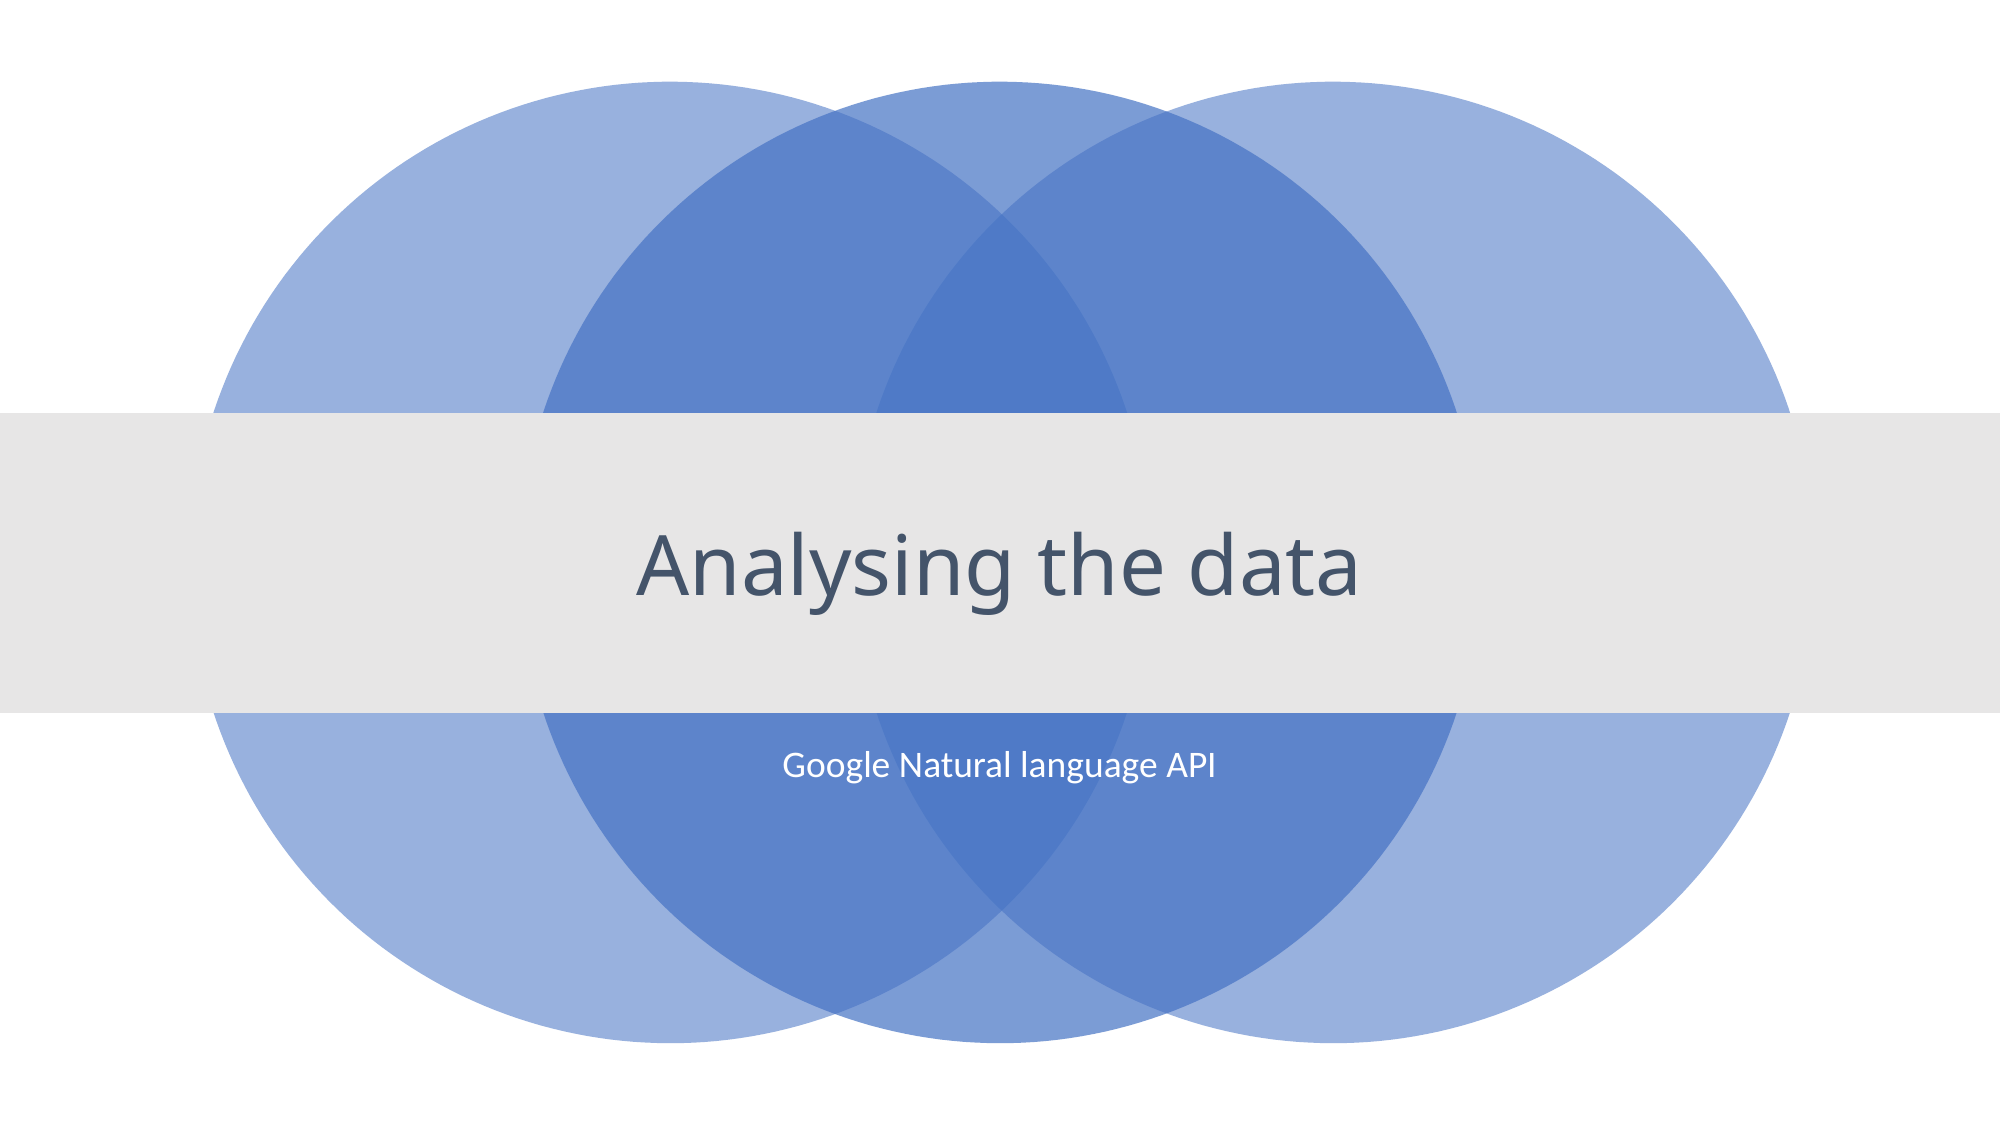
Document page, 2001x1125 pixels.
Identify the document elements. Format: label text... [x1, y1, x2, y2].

text_box [295, 863, 1709, 1044]
list Google Natural language API [249, 737, 1750, 863]
title Analysing the data [249, 455, 1750, 683]
text_box [0, 81, 2000, 803]
